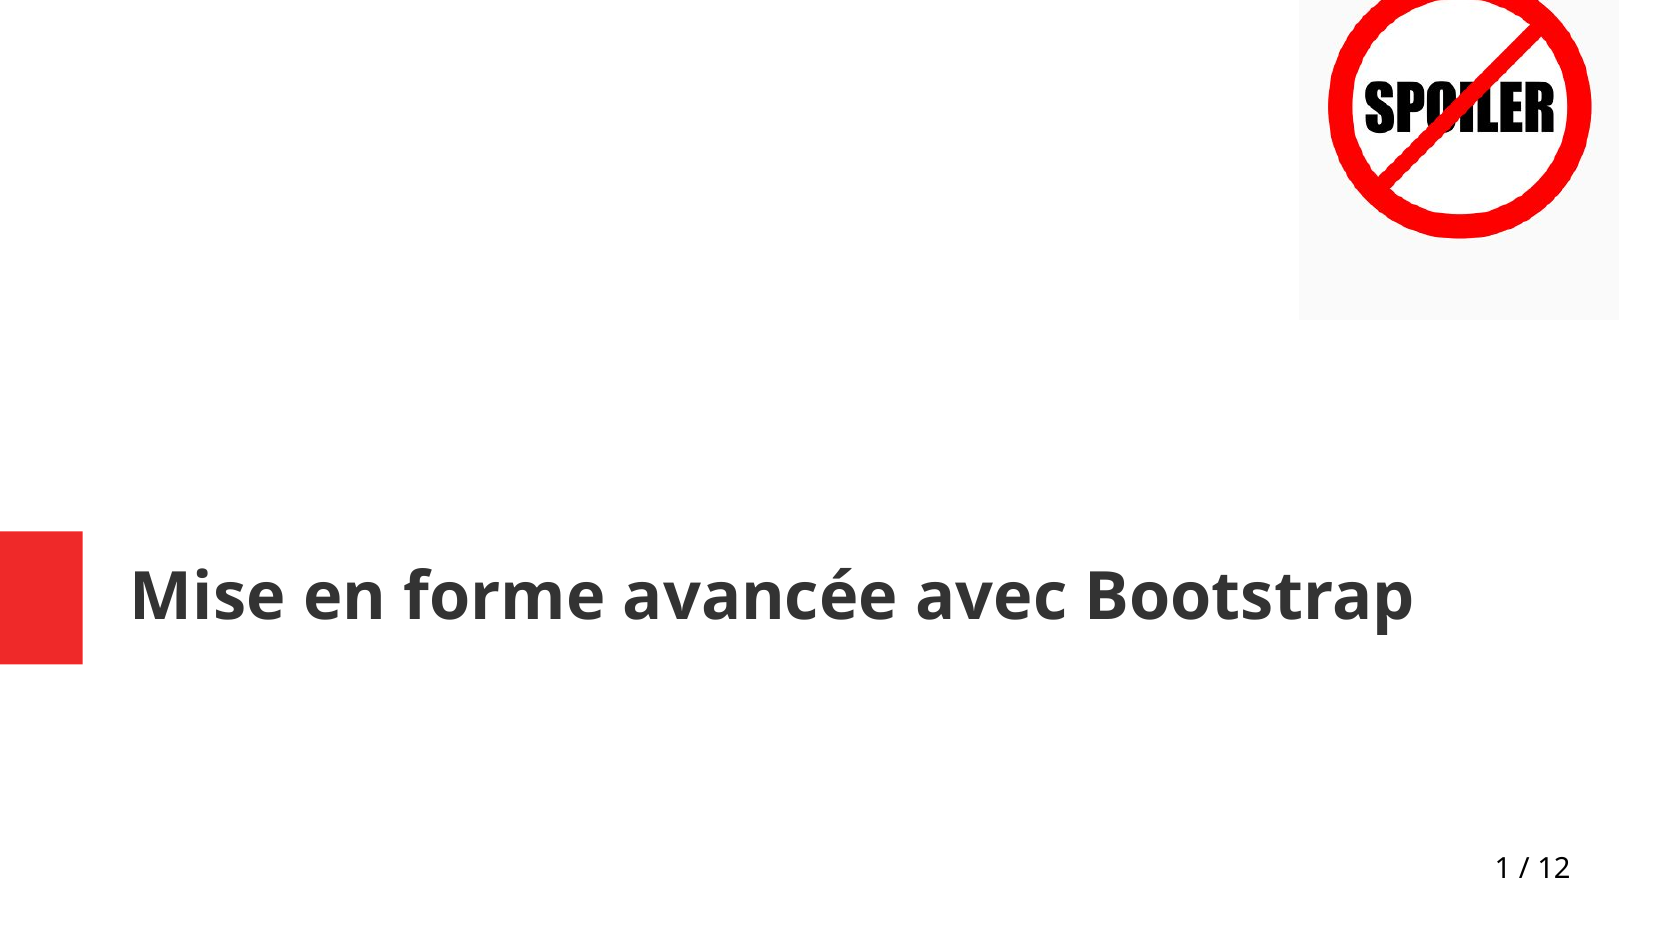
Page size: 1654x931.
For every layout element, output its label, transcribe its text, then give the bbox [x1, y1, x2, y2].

picture [1299, 0, 1619, 320]
title Mise en forme avancée avec Bootstrap [129, 504, 1536, 683]
